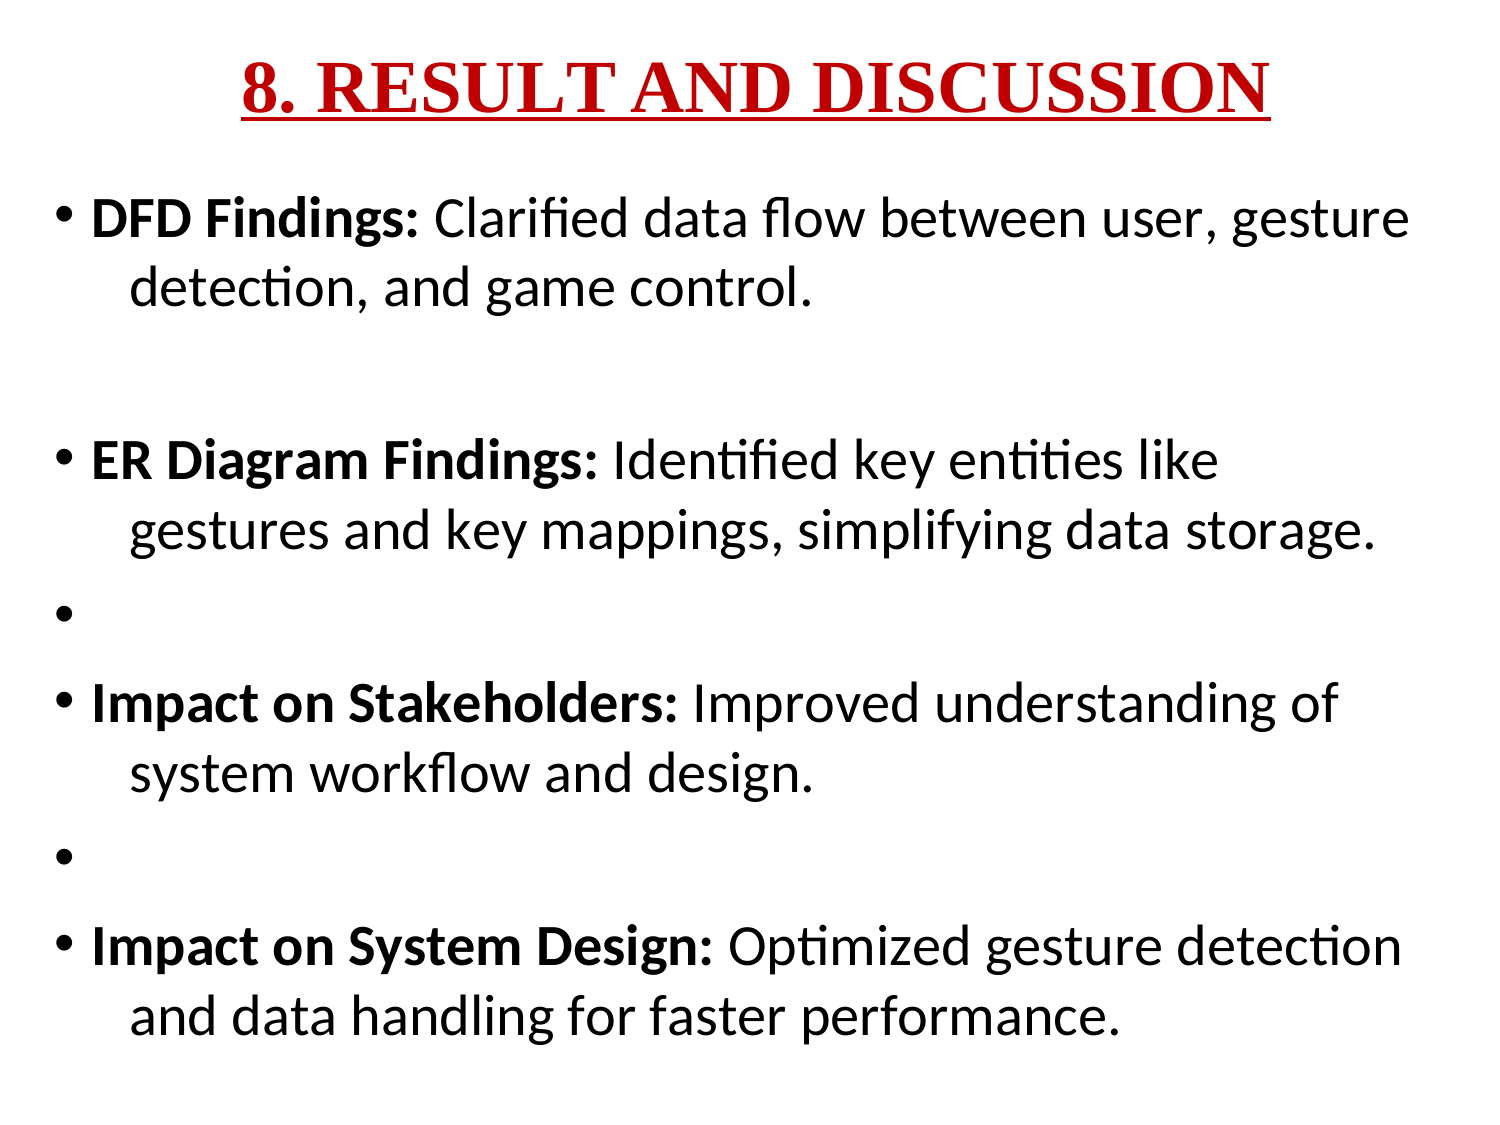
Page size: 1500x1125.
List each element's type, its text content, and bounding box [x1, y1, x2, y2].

list DFD Findings: Clarified data flow between user, gesture detection, and game control. ER Diagram Findings: Identified key entities like gestures and key mappings, simplifying data storage. Impact on Stakeholders: Improved understanding of system workflow and design. Impact on System Design: Optimized gesture detection and data handling for faster performance. [0, 171, 1432, 1112]
text_box 8. RESULT AND DISCUSSION [226, 30, 1349, 137]
